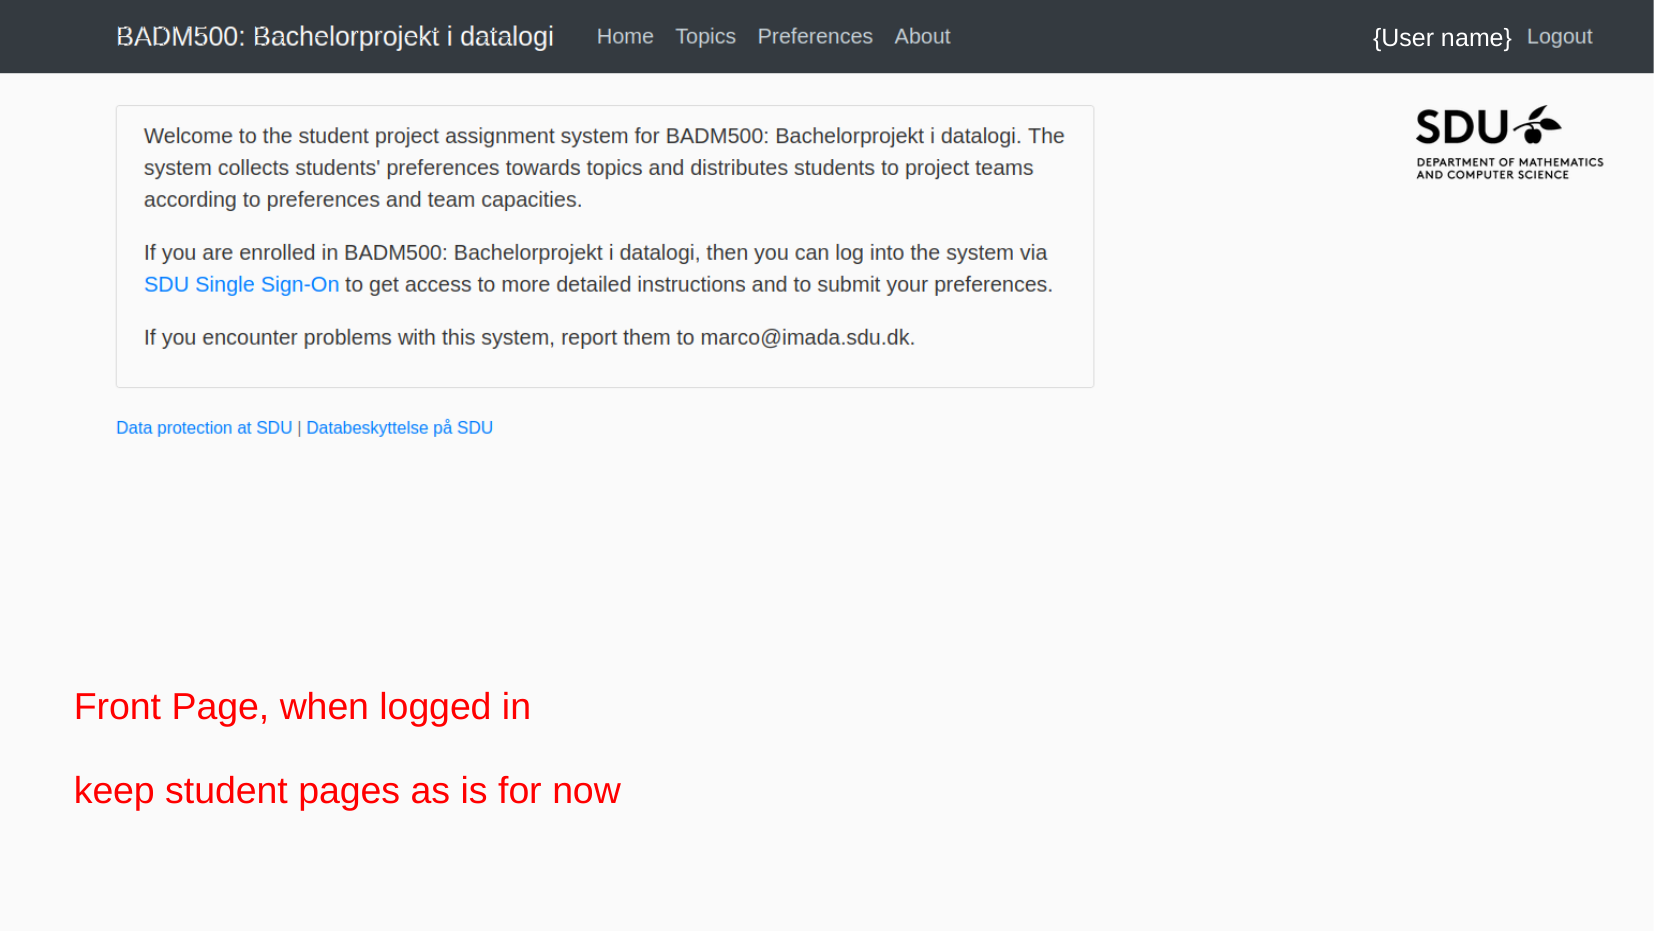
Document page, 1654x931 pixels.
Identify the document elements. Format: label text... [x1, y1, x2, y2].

text_box {User name} [1358, 16, 1527, 60]
picture [0, 0, 1654, 931]
text_box Front Page, when logged in keep student pages as is for now [59, 678, 636, 819]
